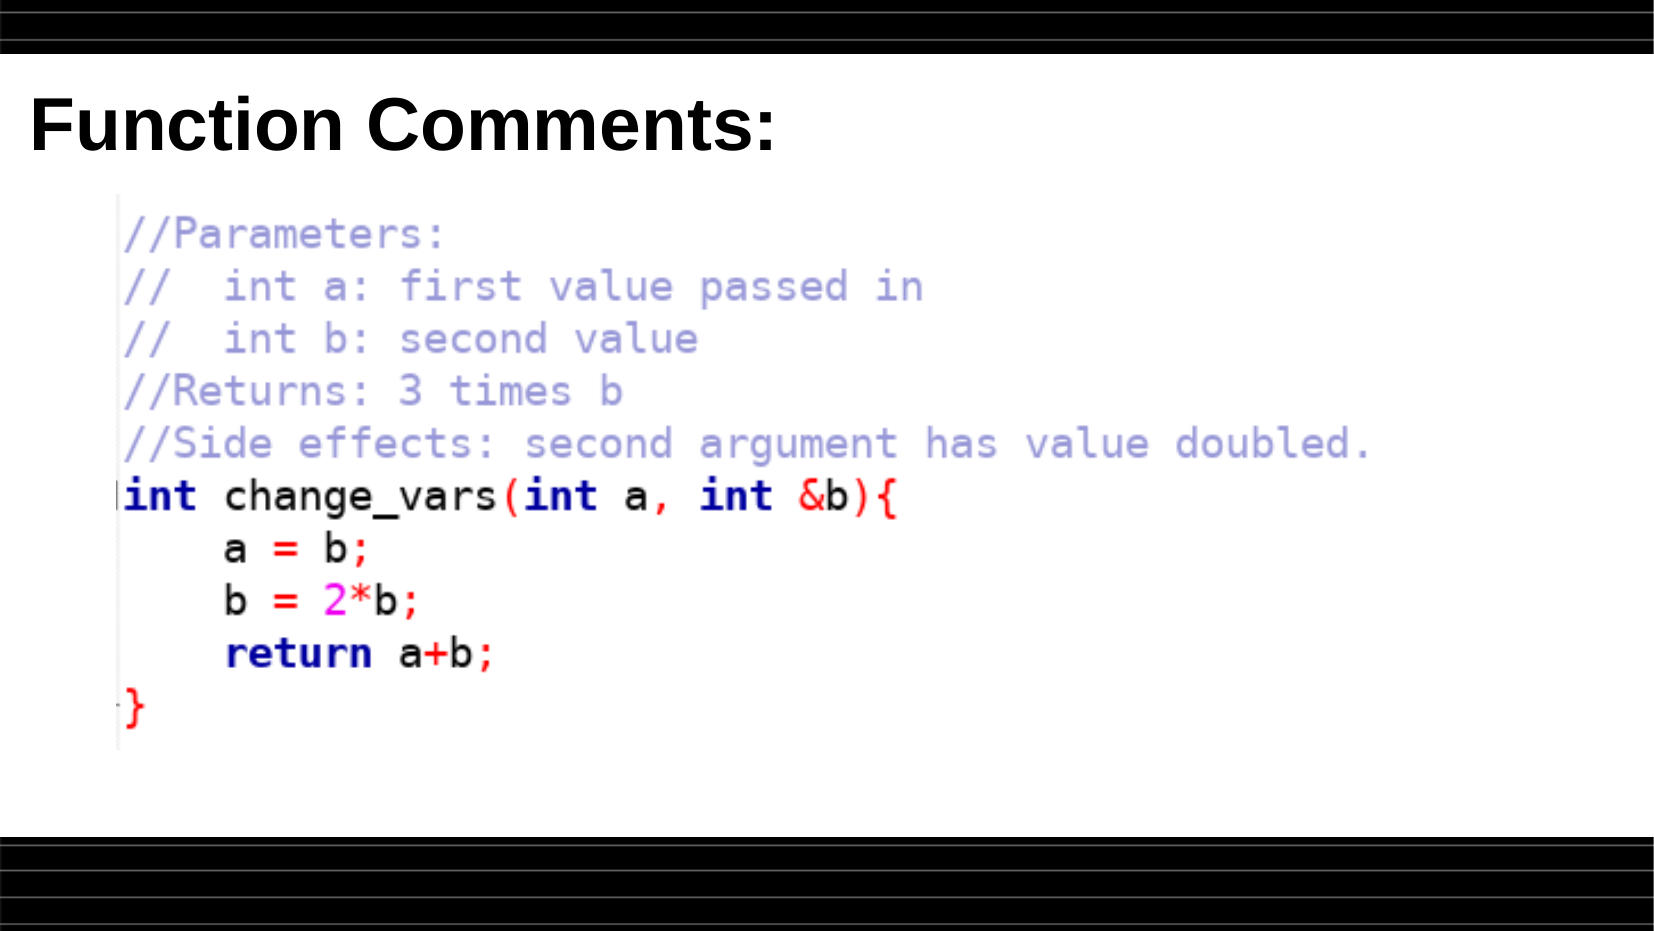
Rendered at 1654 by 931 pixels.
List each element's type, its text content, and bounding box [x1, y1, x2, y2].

picture [0, 0, 1654, 54]
text_box Function Comments: [15, 75, 1546, 174]
picture [116, 194, 1396, 751]
picture [0, 837, 1654, 931]
